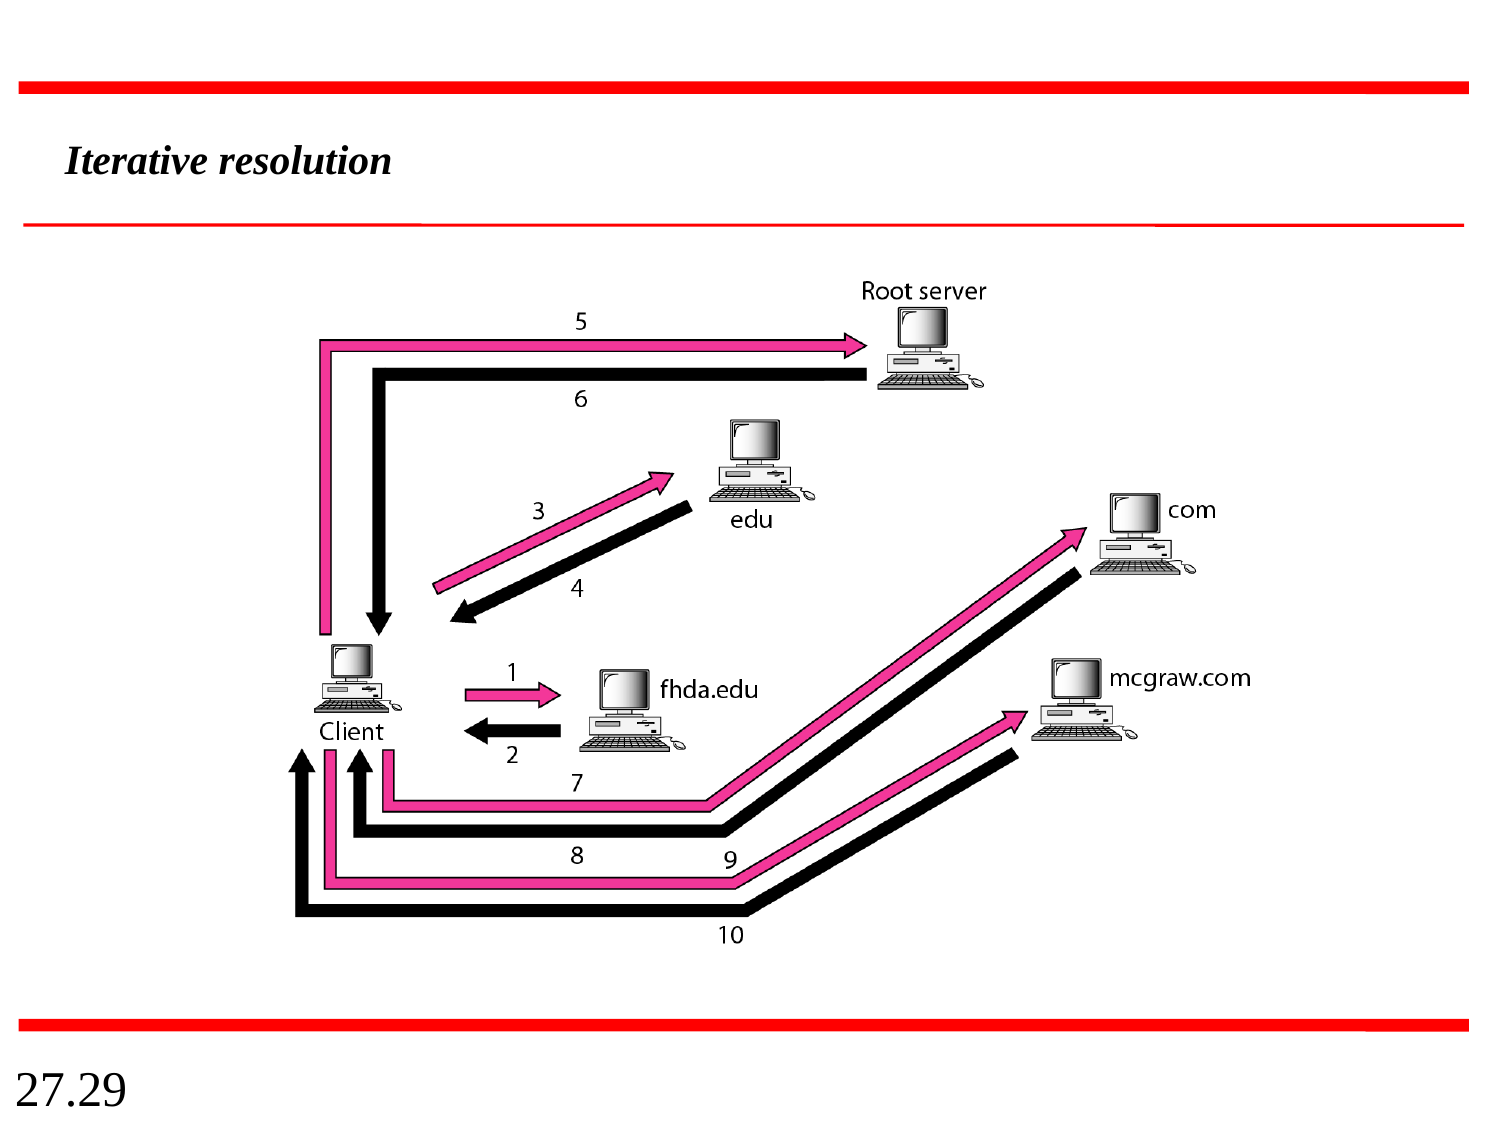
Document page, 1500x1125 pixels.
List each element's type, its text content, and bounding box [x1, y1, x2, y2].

text_box Iterative resolution [49, 125, 408, 191]
picture [288, 277, 1251, 951]
